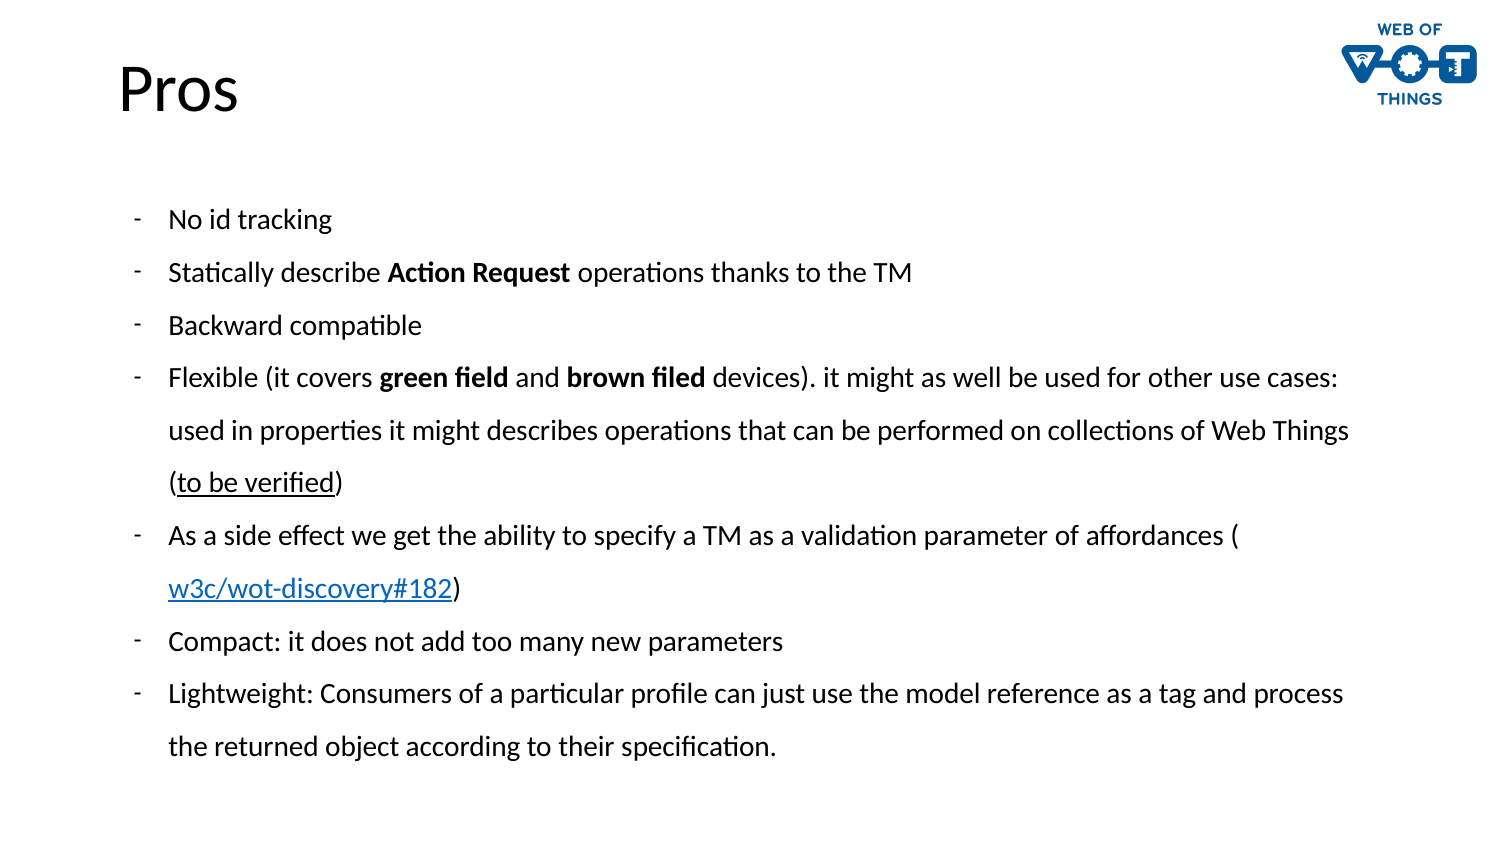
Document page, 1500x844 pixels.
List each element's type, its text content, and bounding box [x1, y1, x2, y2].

list No id tracking Statically describe Action Request operations thanks to the TM Backward compatible Flexible (it covers green field and brown filed devices). it might as well be used for other use cases: used in properties it might describes operations that can be performed on collections of Web Things (to be verified) As a side effect we get the ability to specify a TM as a validation parameter of affordances (w3c/wot-discovery#182) Compact: it does not add too many new parameters Lightweight: Consumers of a particular profile can just use the model reference as a tag and process the returned object according to their specification. [103, 175, 1397, 776]
picture [1326, 14, 1492, 114]
title Pros [103, 44, 1397, 175]
